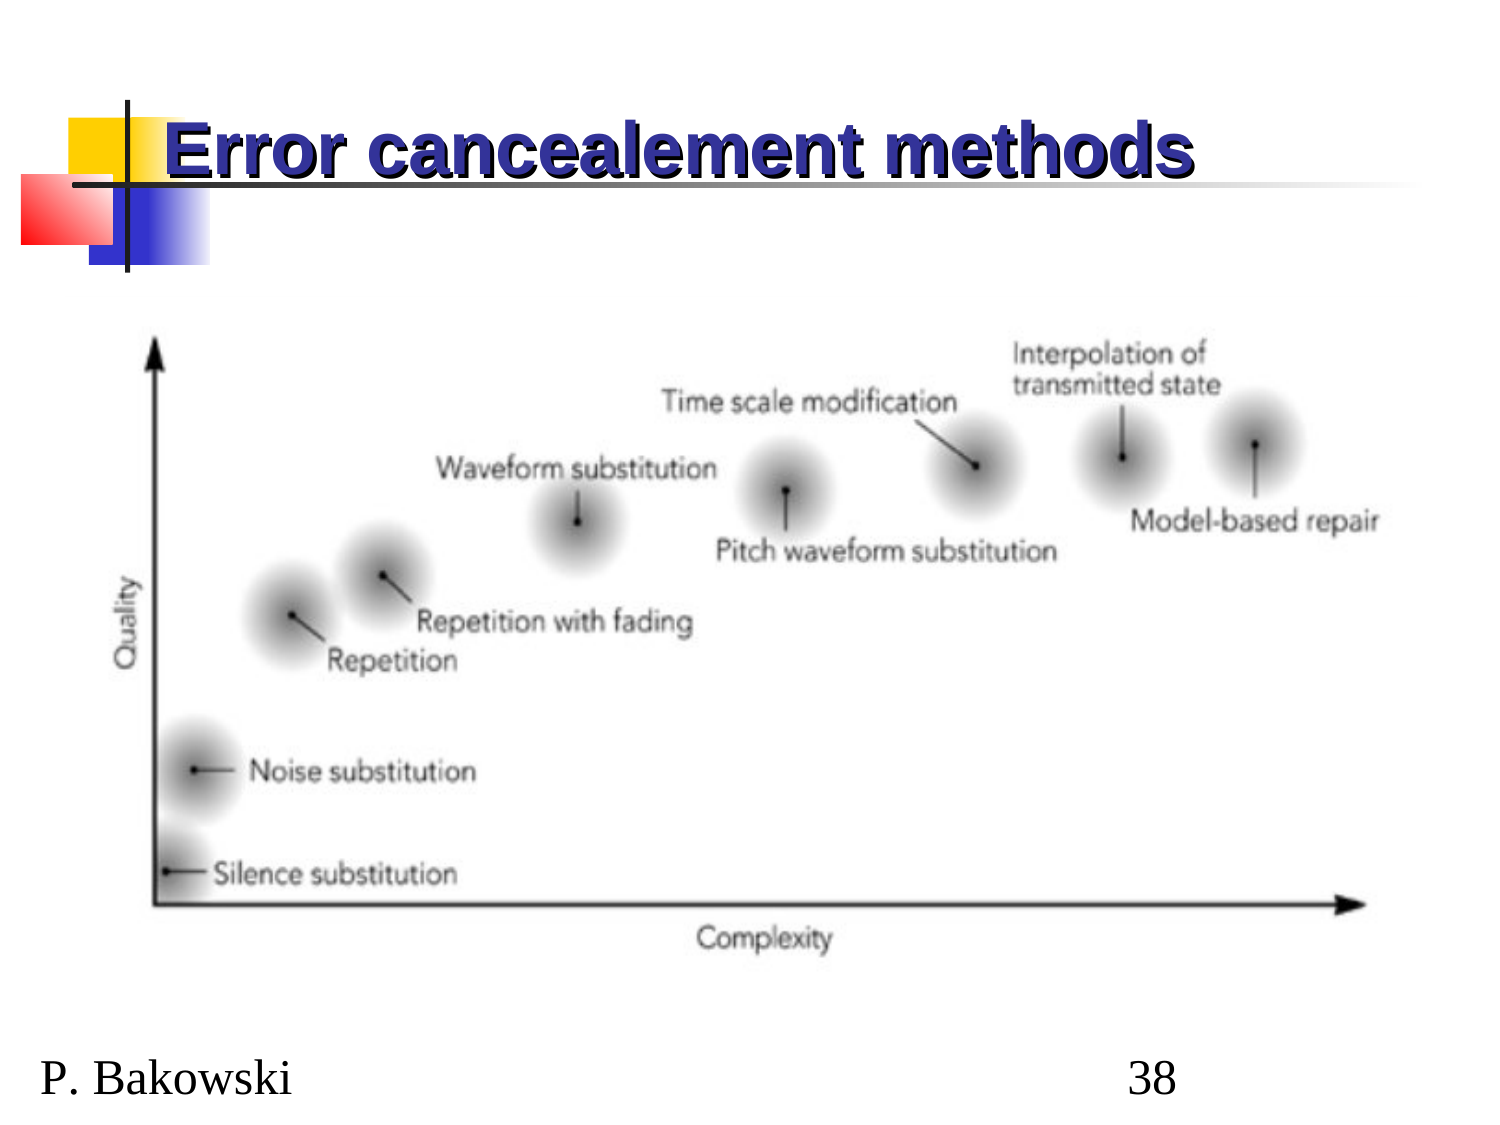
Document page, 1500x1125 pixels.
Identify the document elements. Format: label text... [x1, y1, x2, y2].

picture [65, 295, 1418, 980]
title Error cancealement methods [147, 92, 1500, 213]
